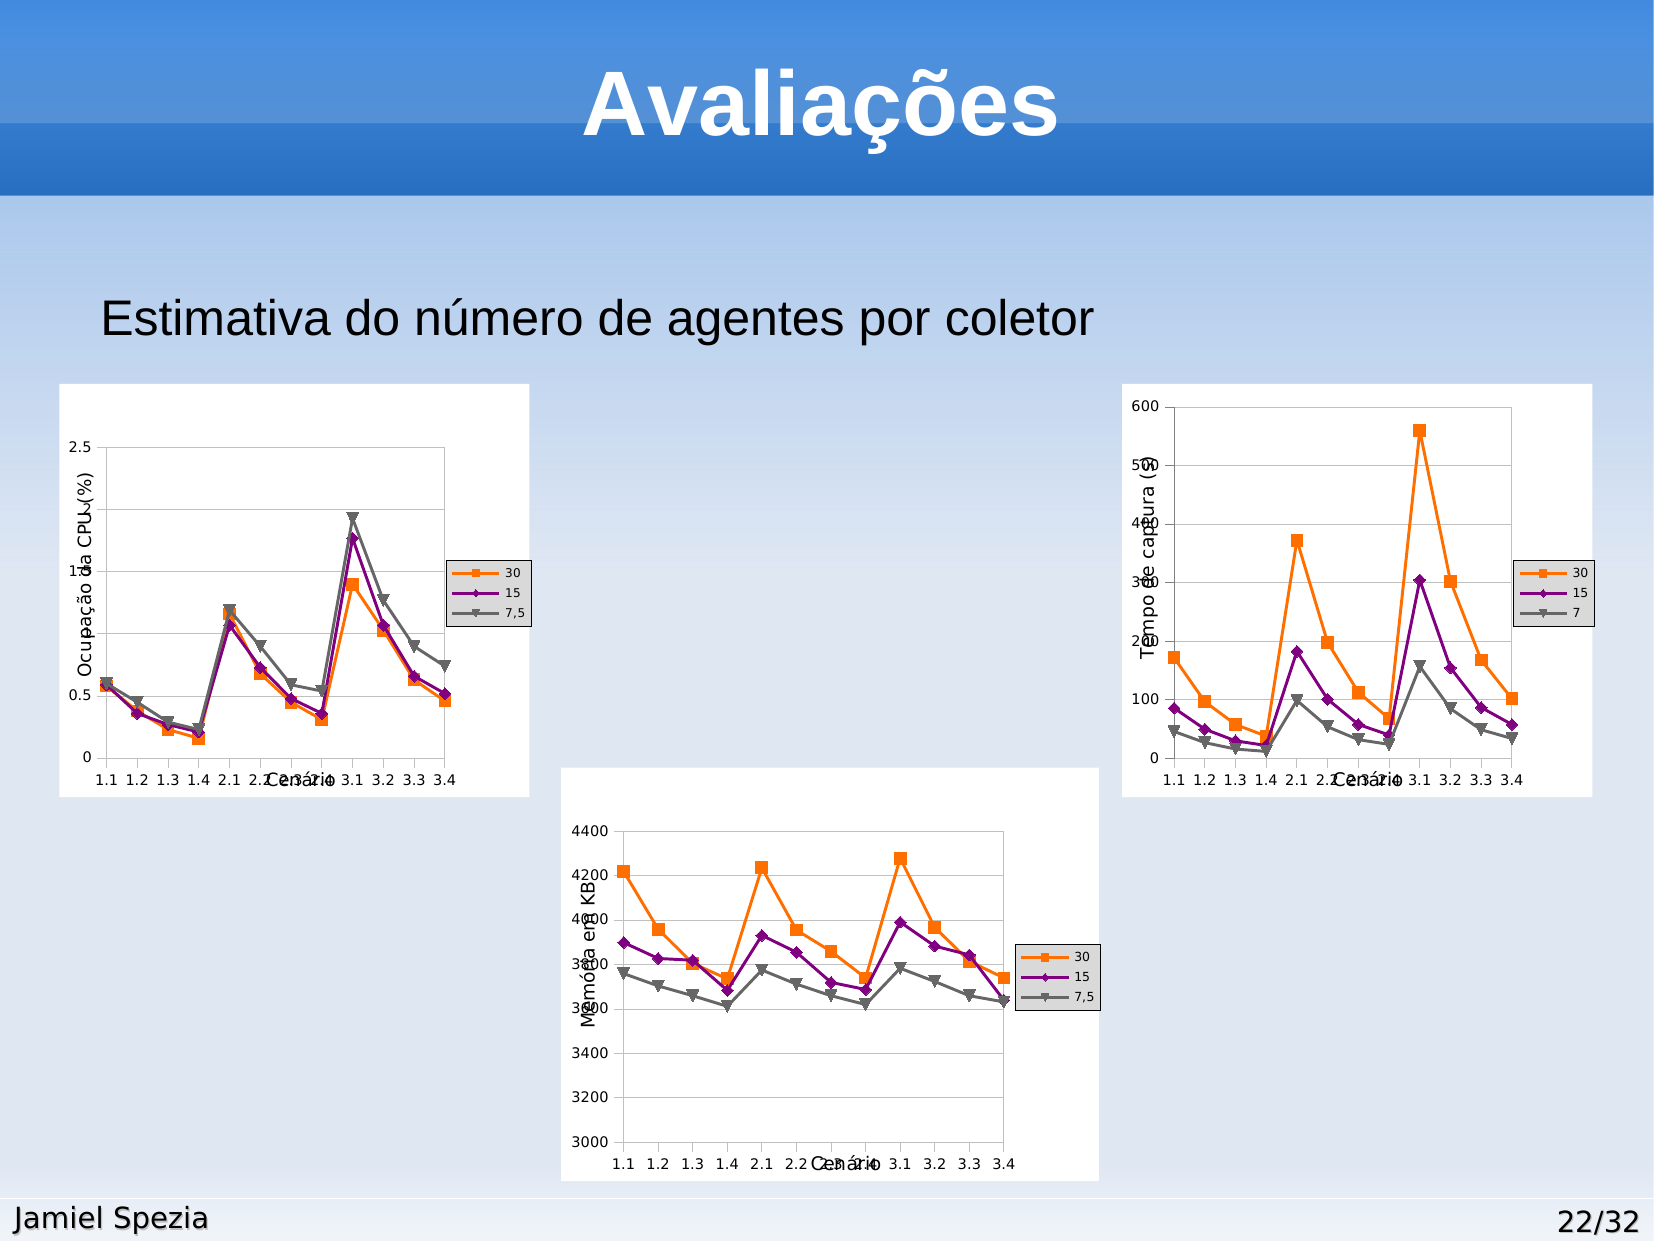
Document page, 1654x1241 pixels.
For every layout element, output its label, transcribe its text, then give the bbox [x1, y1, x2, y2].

title Avaliações [76, 0, 1565, 208]
picture [0, 0, 1654, 1198]
picture [0, 1199, 1654, 1241]
chart [59, 383, 532, 798]
chart [1122, 383, 1595, 798]
chart [561, 767, 1101, 1182]
list Estimativa do número de agentes por coletor [82, 290, 1571, 1094]
